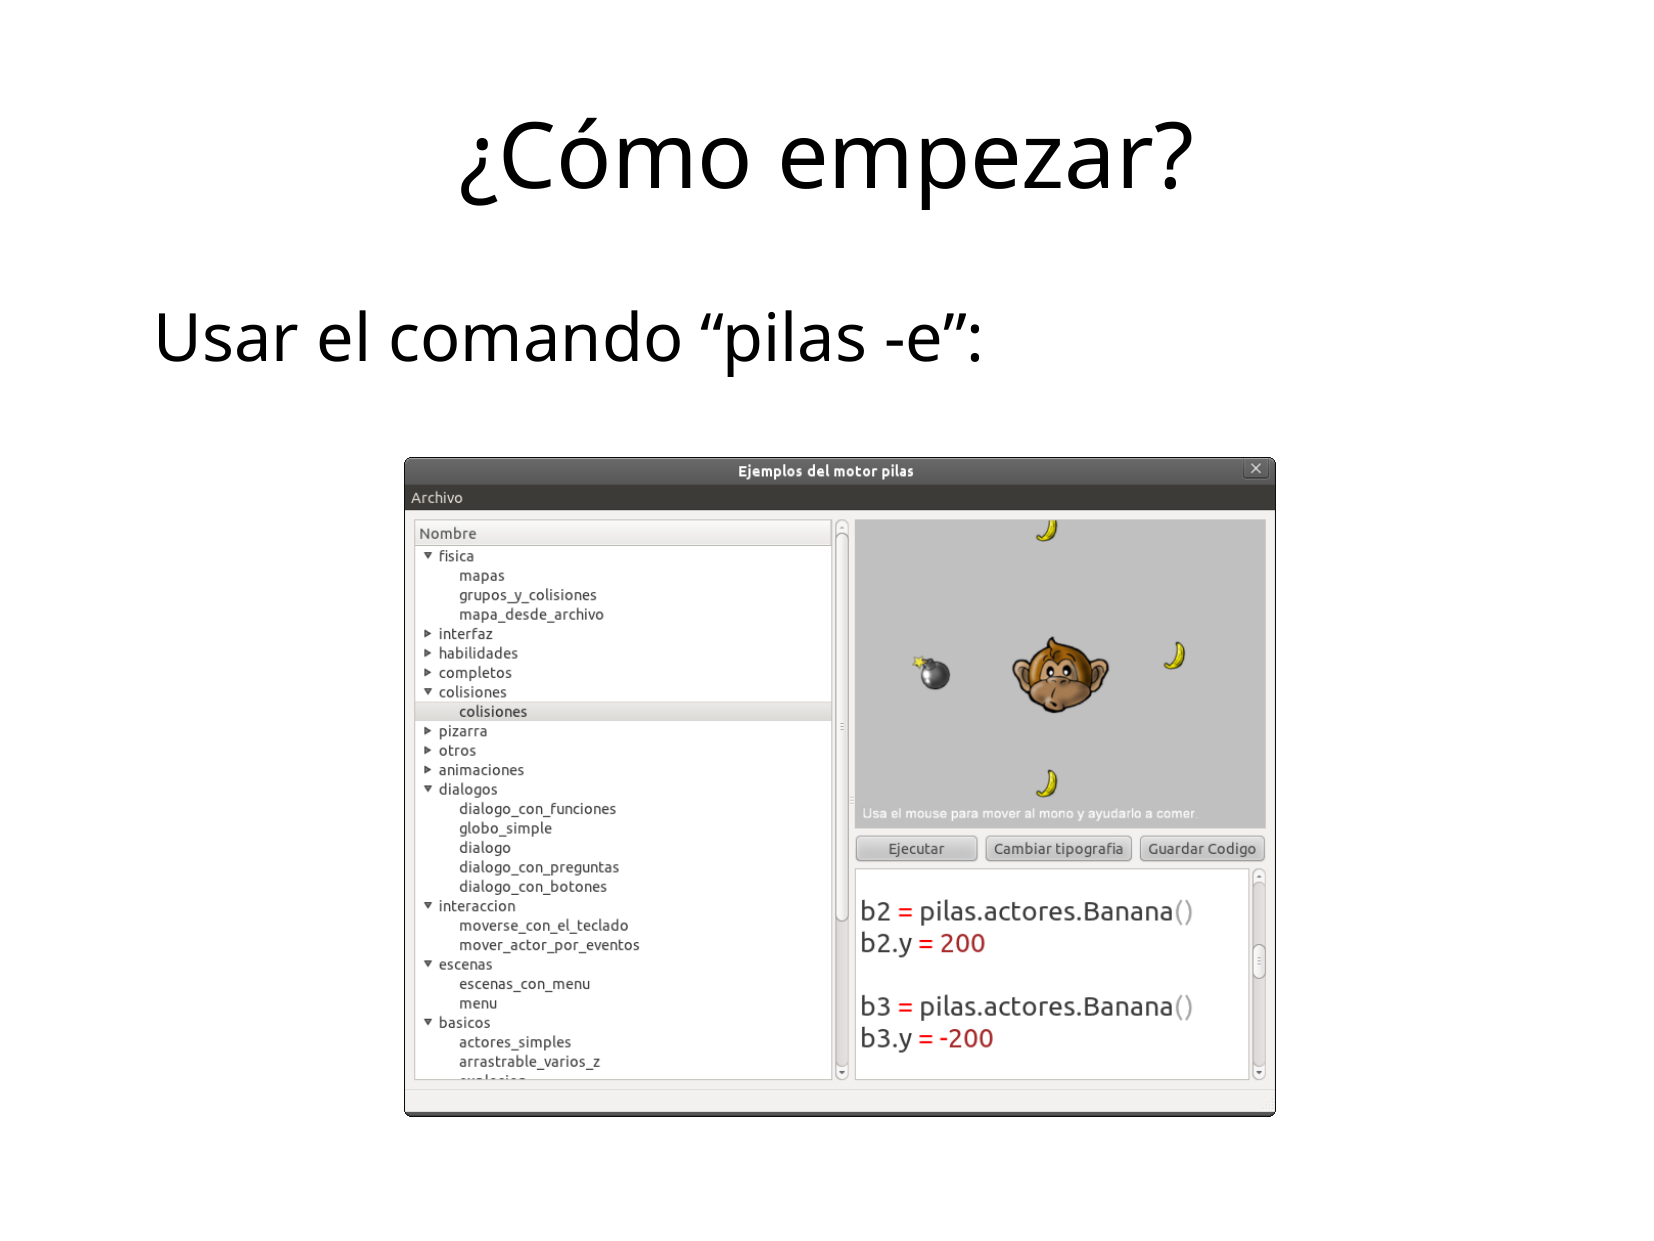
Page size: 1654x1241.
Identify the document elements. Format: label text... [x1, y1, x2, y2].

title ¿Cómo empezar? [82, 49, 1571, 257]
list Usar el comando “pilas -e”: [82, 290, 1571, 1109]
picture [404, 457, 1276, 1117]
